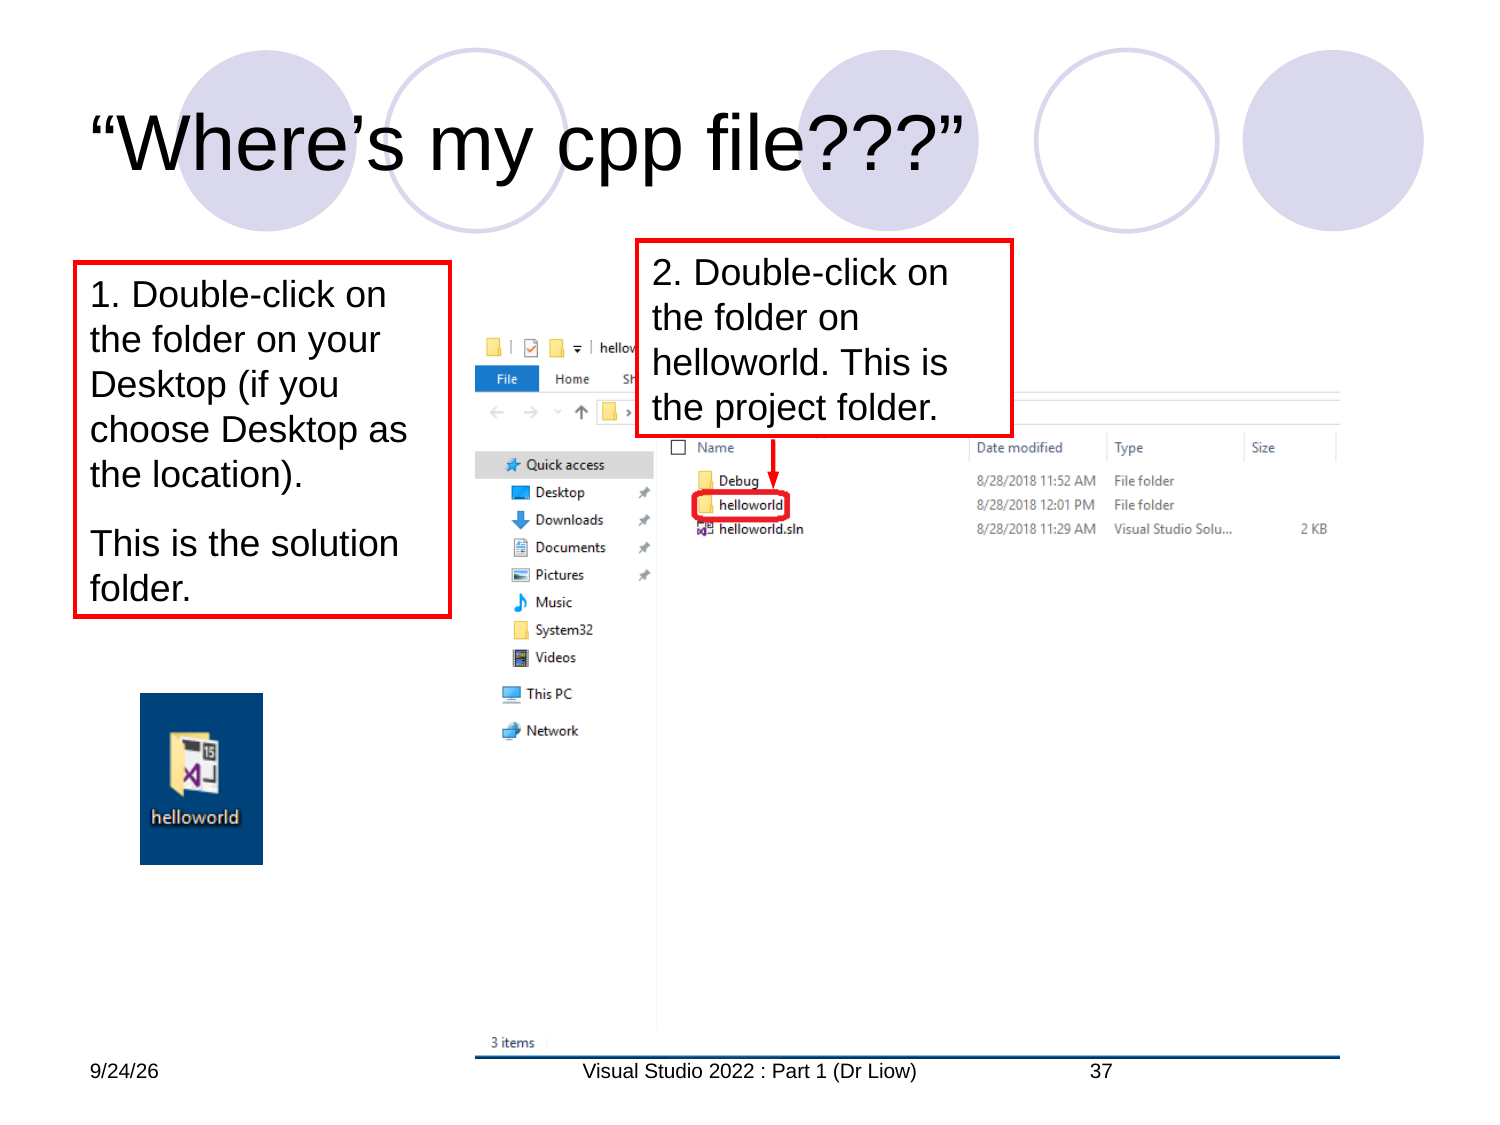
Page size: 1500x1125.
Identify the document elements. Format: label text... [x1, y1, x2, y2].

picture [140, 693, 263, 865]
text_box <number> [1074, 1049, 1426, 1101]
text_box 1/11/22 [74, 1049, 426, 1101]
text_box Visual Studio 2022 : Part 1 (Dr Liow) [512, 1049, 988, 1101]
text_box 1. Double-click on the folder on your Desktop (if you choose Desktop as the location). This is the solution folder. [75, 262, 451, 617]
picture [475, 331, 1340, 1059]
title “Where’s my cpp file???” [75, 45, 1426, 233]
text_box 2. Double-click on the folder on helloworld. This is the project folder. [637, 240, 1013, 437]
